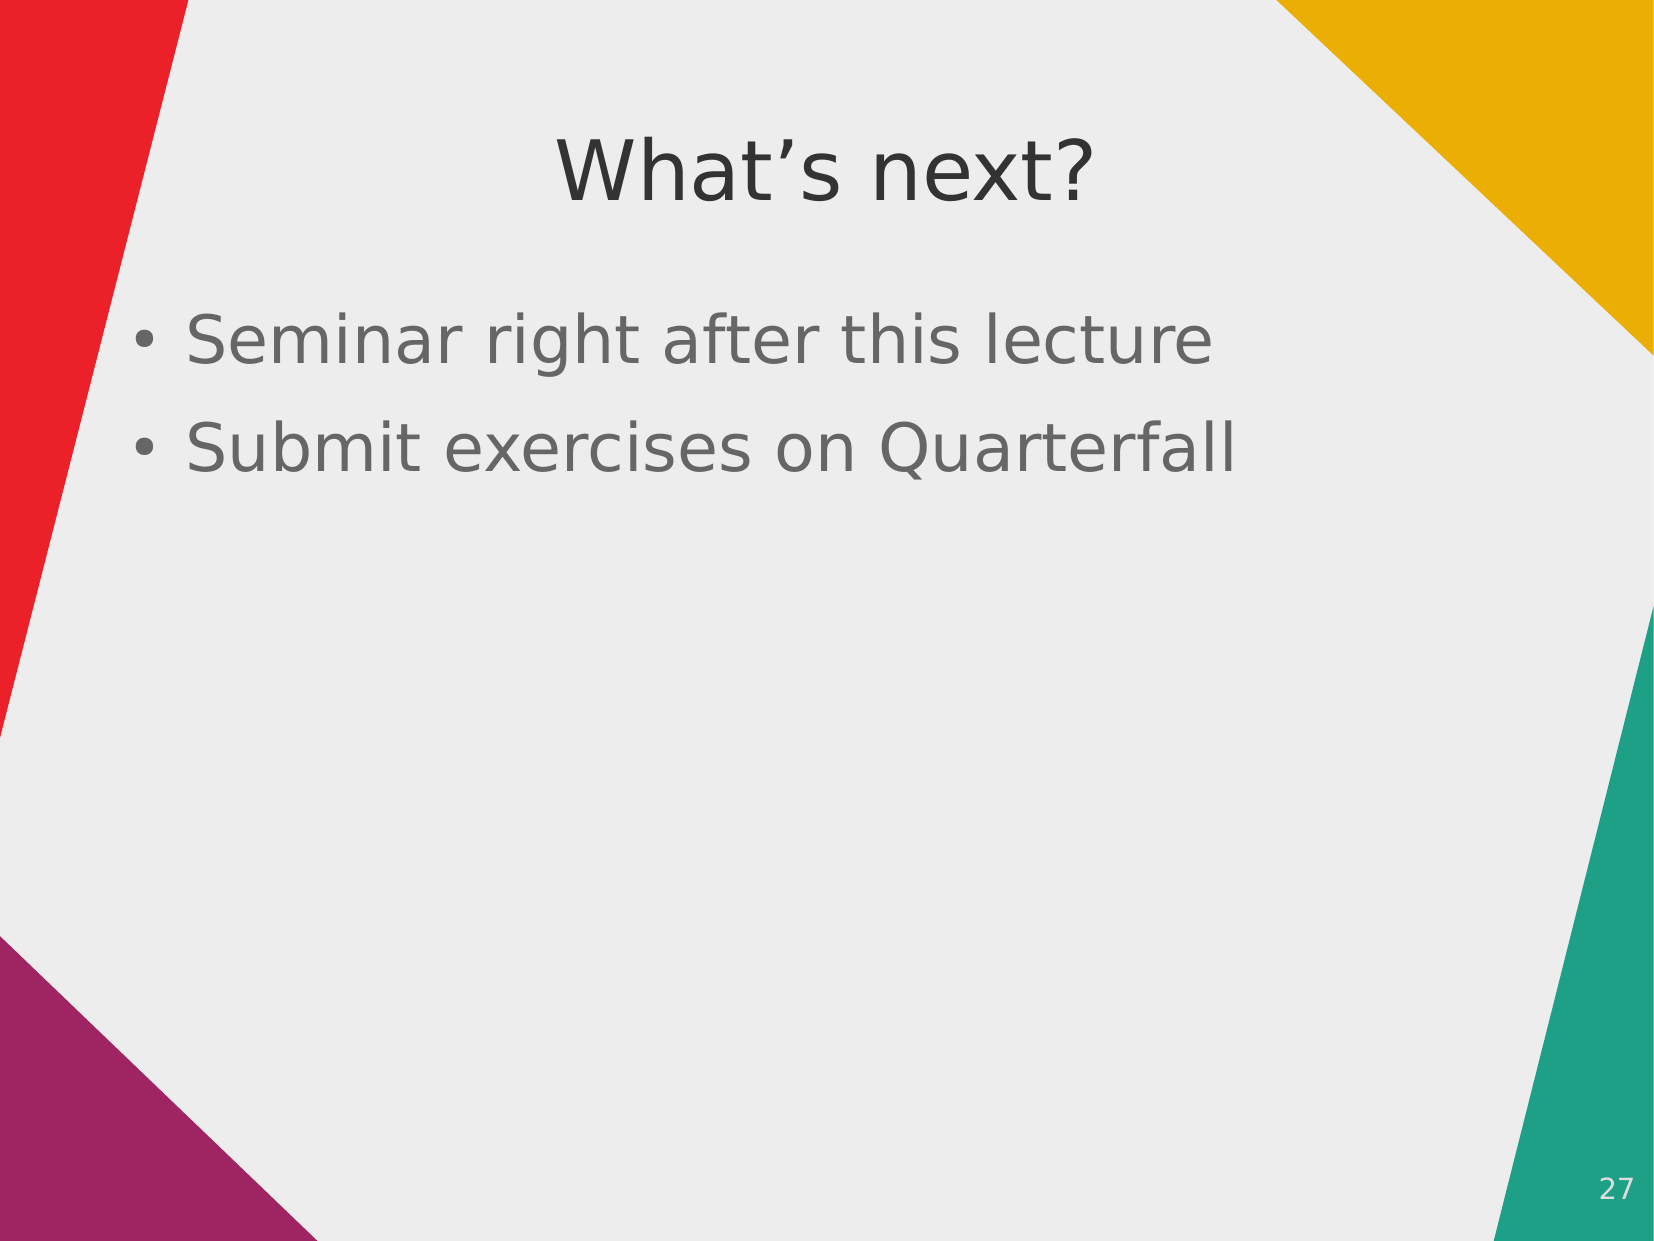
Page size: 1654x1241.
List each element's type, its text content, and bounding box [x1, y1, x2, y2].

list Seminar right after this lecture Submit exercises on Quarterfall [114, 302, 1539, 1033]
title What’s next? [114, 73, 1539, 271]
